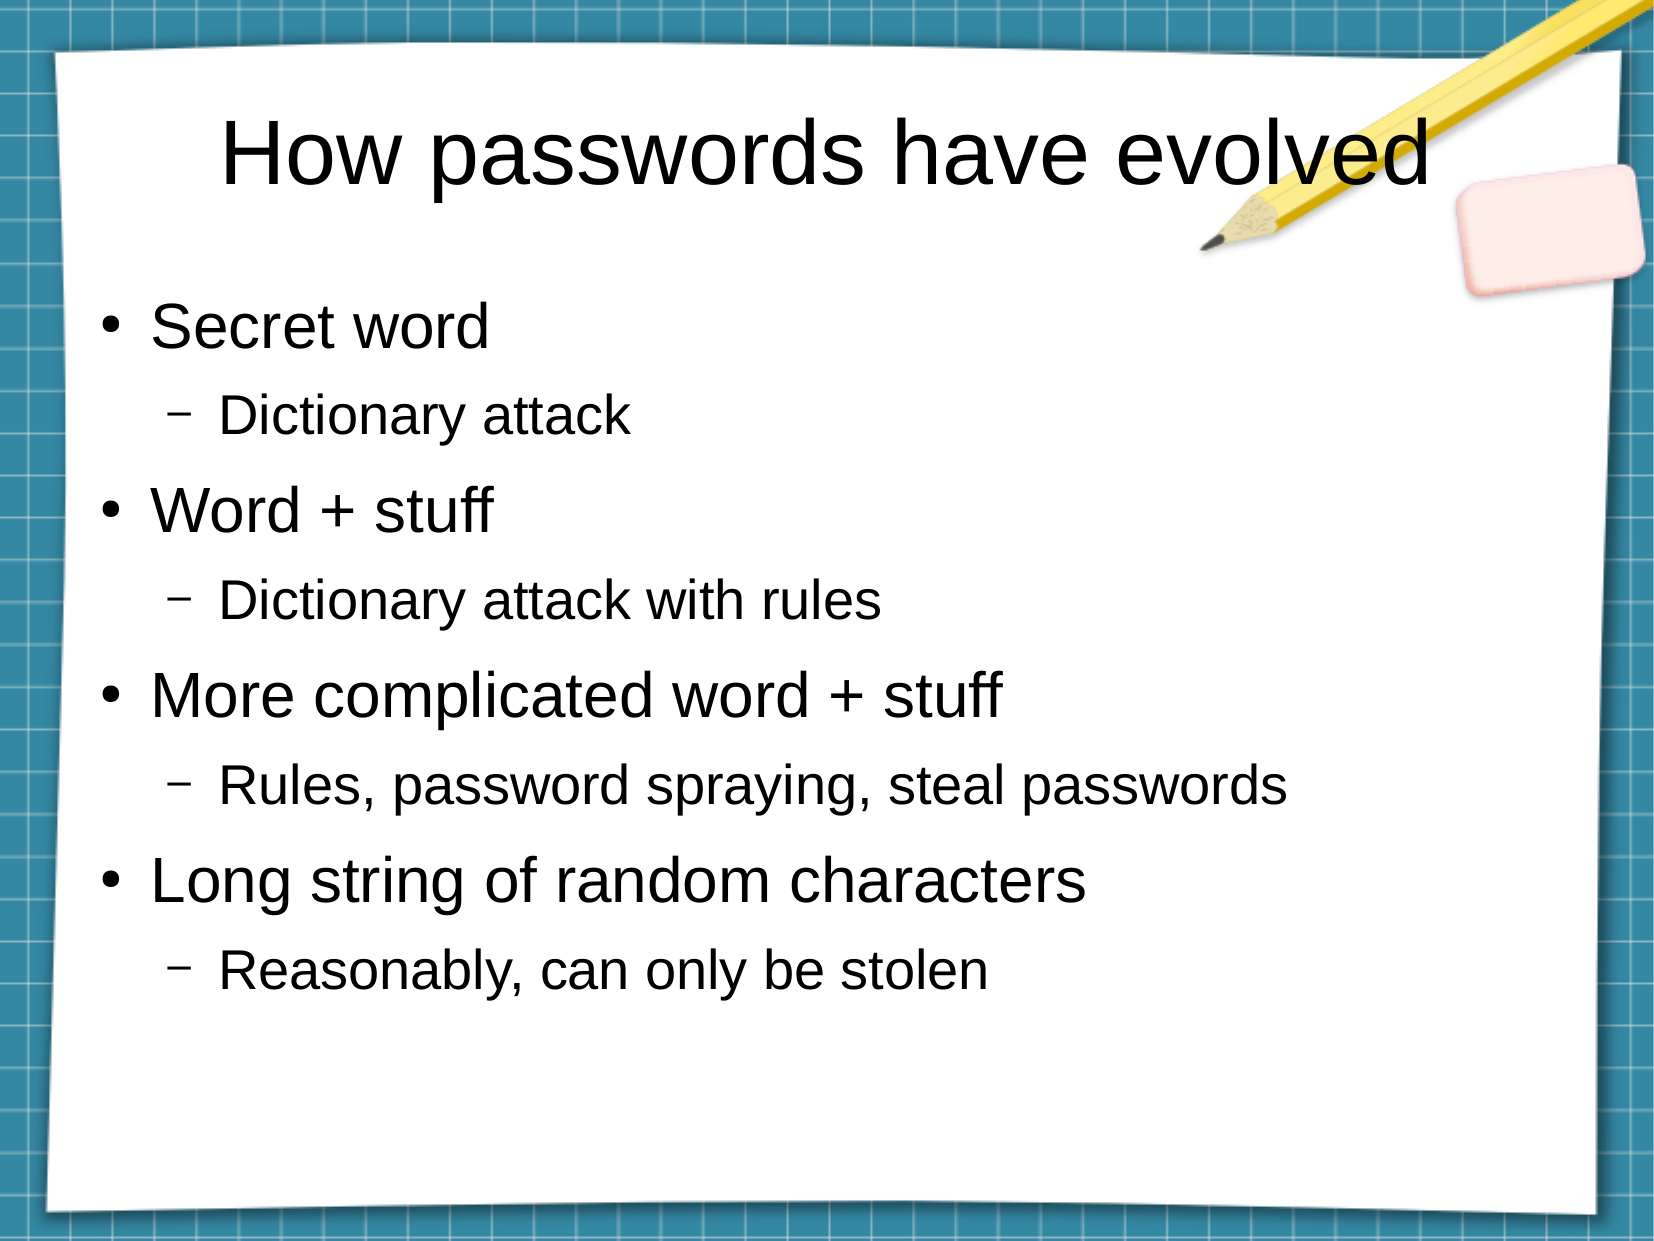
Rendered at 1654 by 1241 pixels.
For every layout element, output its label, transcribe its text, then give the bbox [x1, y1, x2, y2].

list Secret word Dictionary attack Word + stuff Dictionary attack with rules More complicated word + stuff Rules, password spraying, steal passwords Long string of random characters Reasonably, can only be stolen [82, 290, 1571, 1010]
picture [0, 0, 1654, 1241]
title How passwords have evolved [82, 49, 1571, 257]
